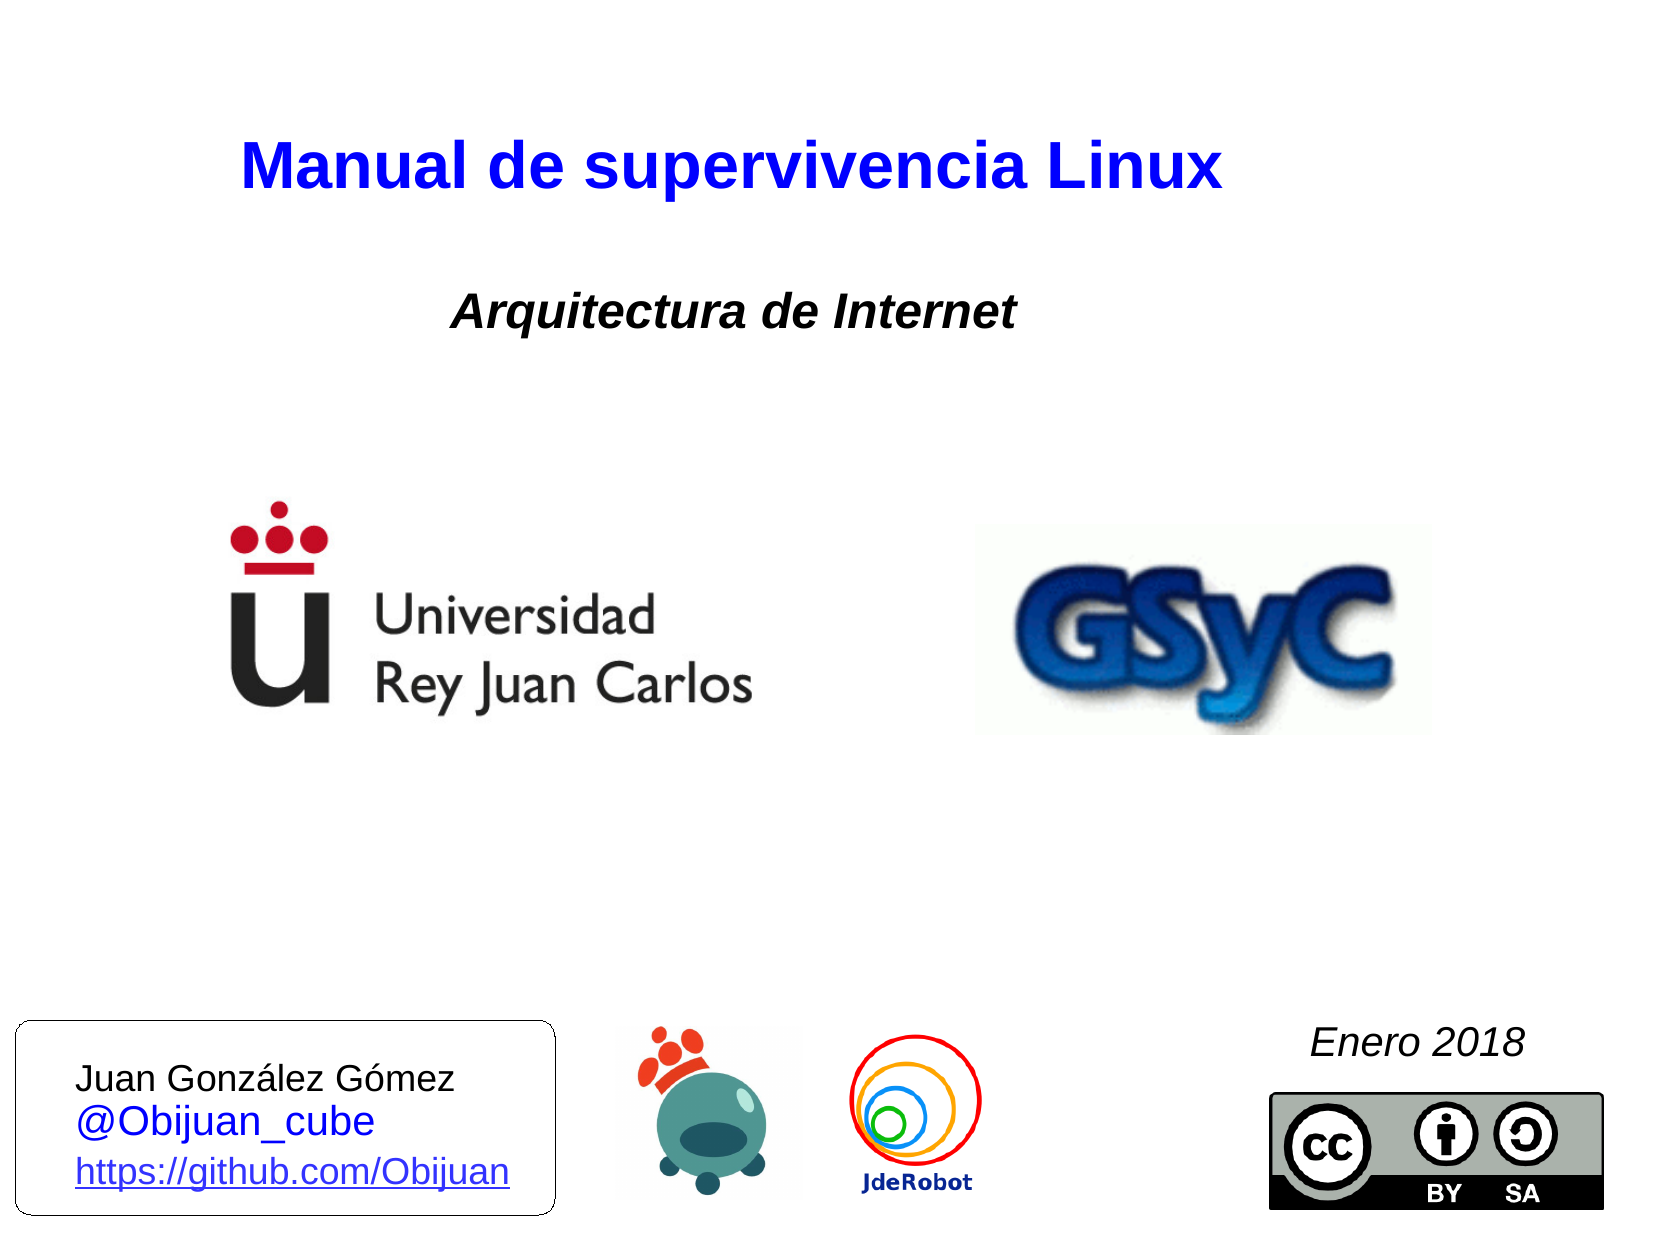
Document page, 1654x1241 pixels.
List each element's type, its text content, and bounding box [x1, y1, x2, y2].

text_box @Obijuan_cube [60, 1090, 421, 1166]
picture [196, 479, 781, 736]
text_box Enero 2018 [1275, 1018, 1561, 1066]
text_box https://github.com/Obijuan [60, 1143, 526, 1201]
picture [975, 524, 1432, 736]
picture [615, 1026, 803, 1201]
text_box Arquitectura de Internet [450, 255, 1111, 367]
text_box [15, 1020, 556, 1216]
picture [1269, 1079, 1604, 1221]
picture [824, 1019, 1006, 1201]
title Manual de supervivencia Linux [240, 90, 1276, 241]
text_box Juan González Gómez [60, 1050, 571, 1111]
